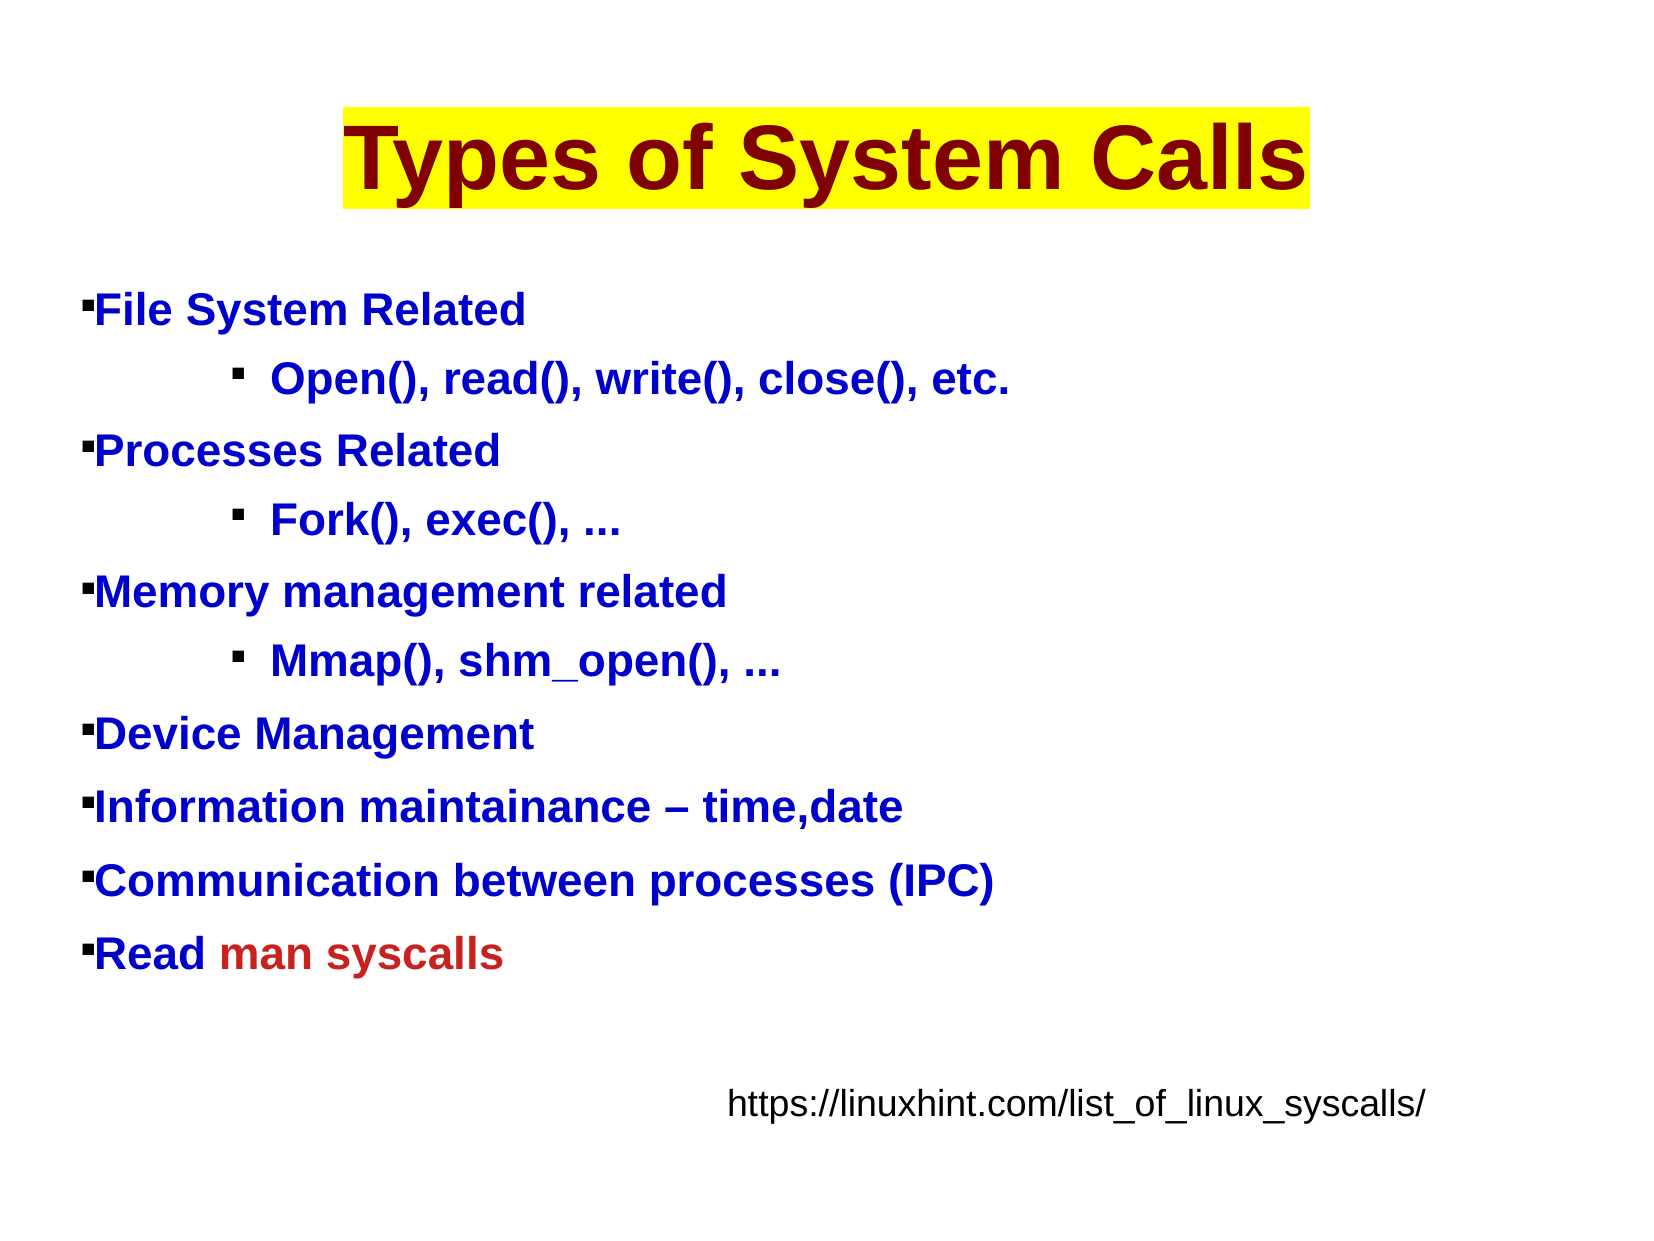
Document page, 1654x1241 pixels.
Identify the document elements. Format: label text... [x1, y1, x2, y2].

list File System Related Open(), read(), write(), close(), etc. Processes Related Fork(), exec(), ... Memory management related Mmap(), shm_open(), ... Device Management Information maintainance – time,date Communication between processes (IPC) Read man syscalls [82, 290, 1571, 1010]
text_box https://linuxhint.com/list_of_linux_syscalls/ [712, 1074, 1441, 1132]
title Types of System Calls [82, 49, 1571, 257]
